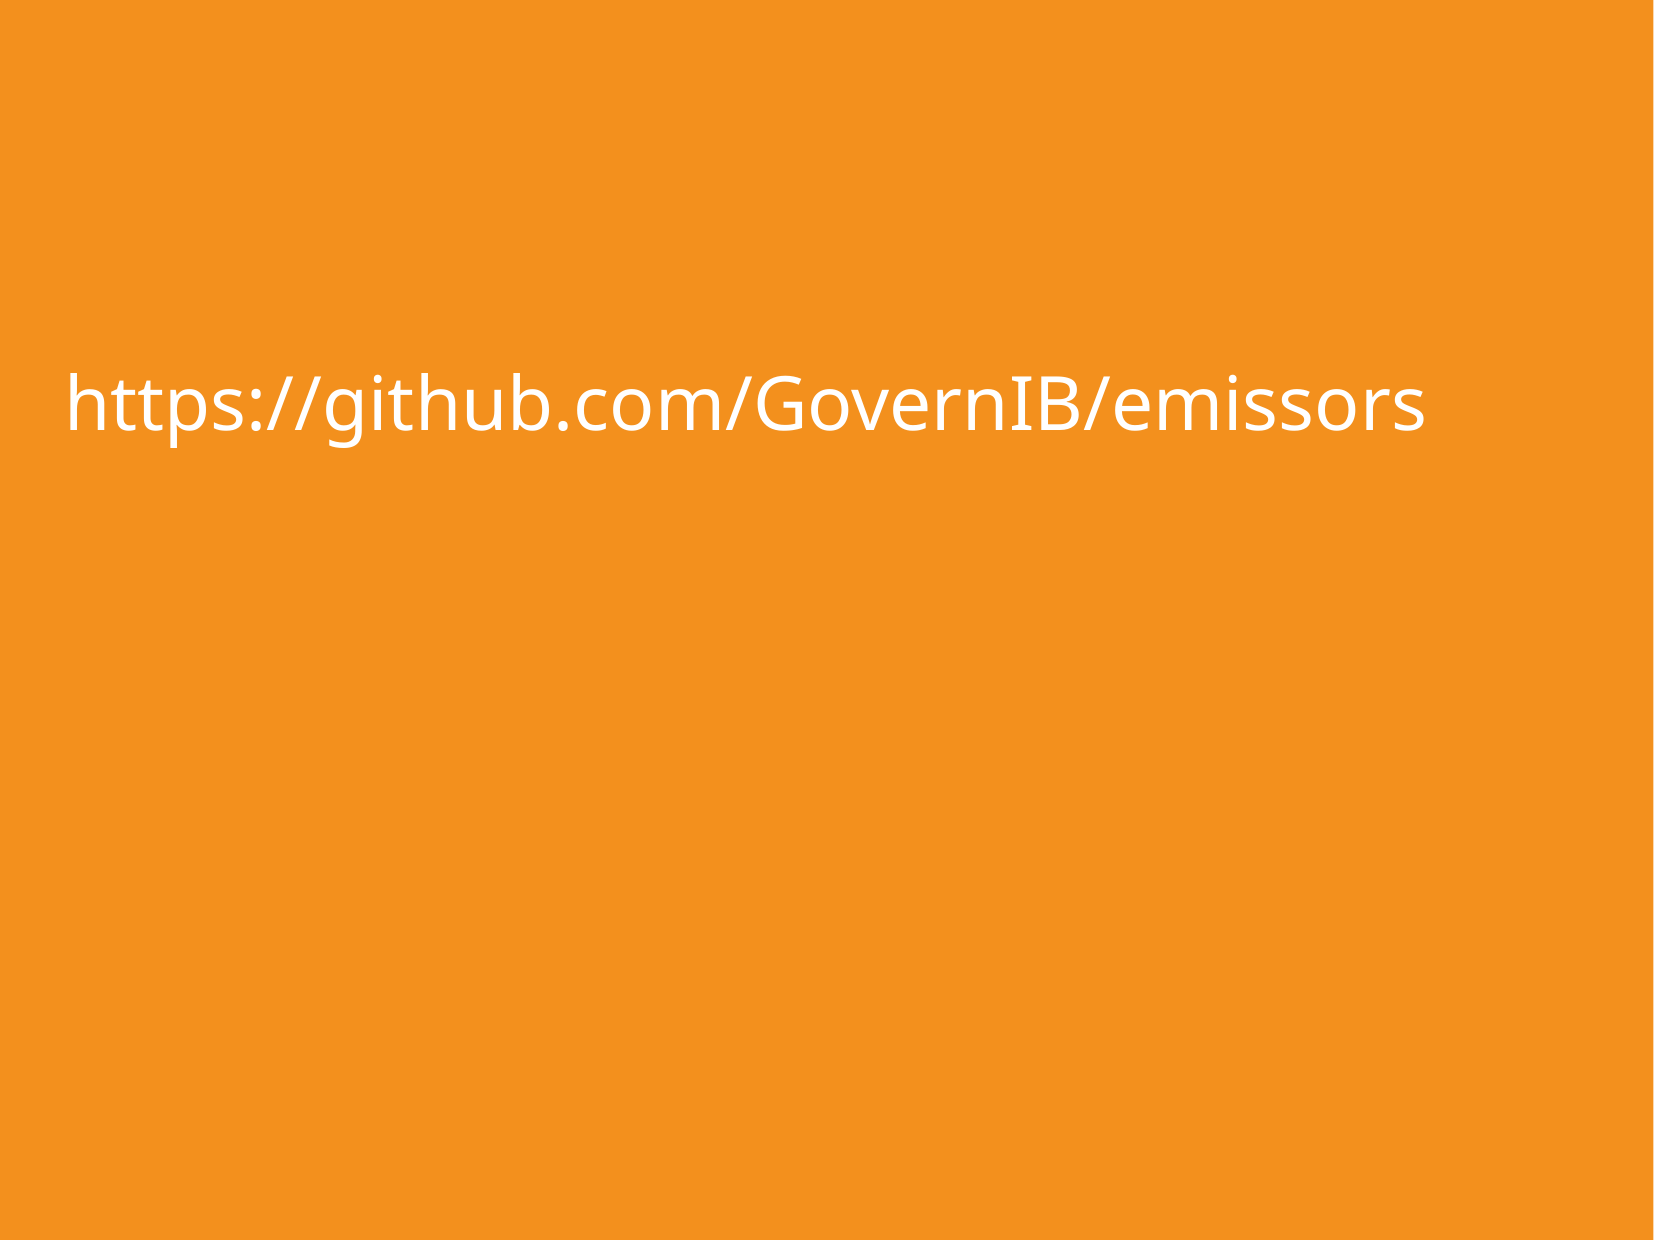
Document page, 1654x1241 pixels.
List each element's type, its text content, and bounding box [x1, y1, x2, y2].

title https://github.com/GovernIB/emissors [64, 355, 1561, 687]
